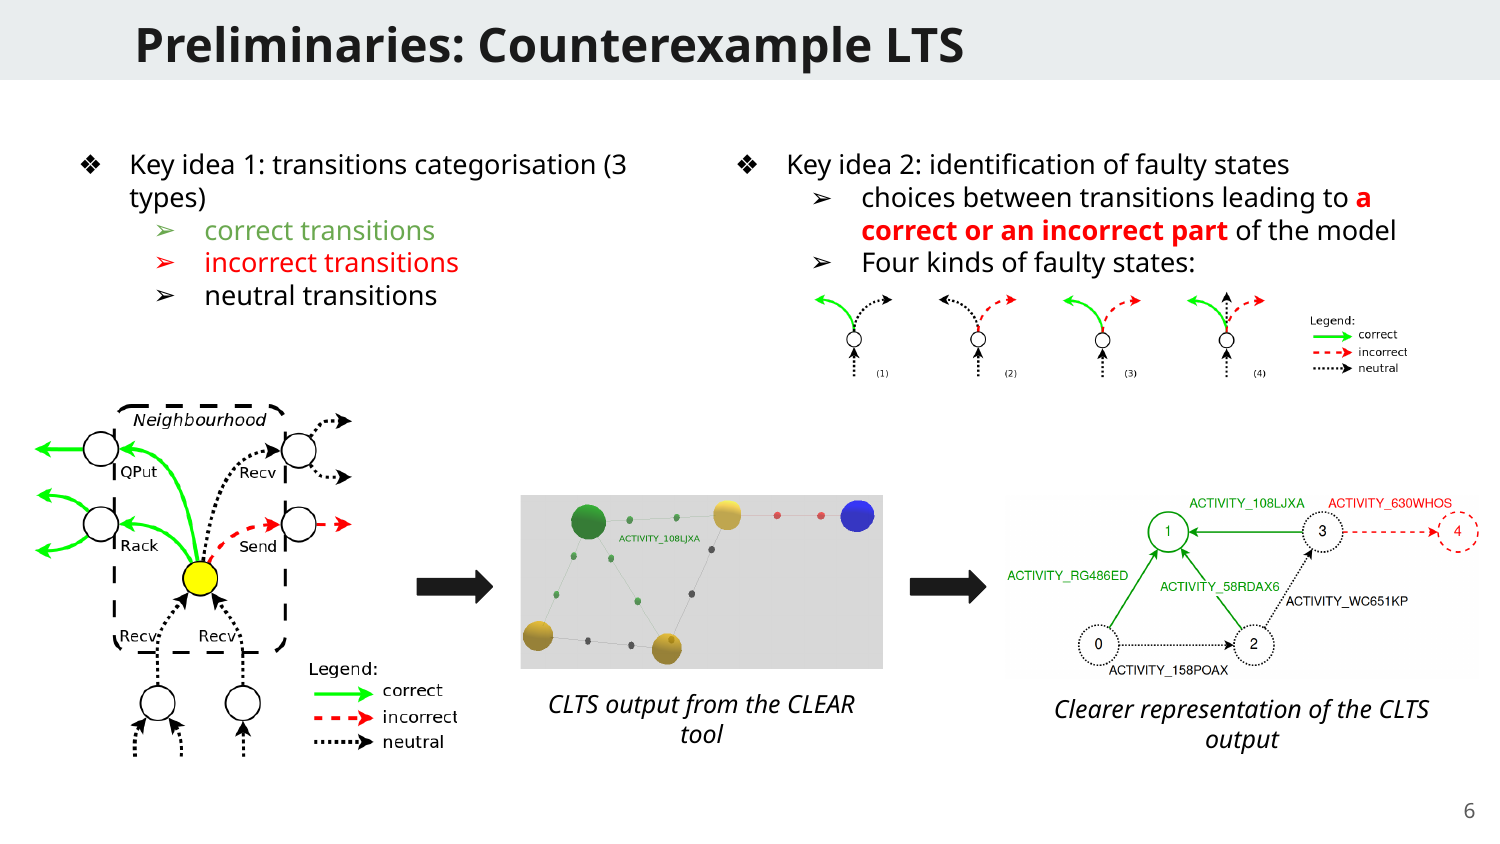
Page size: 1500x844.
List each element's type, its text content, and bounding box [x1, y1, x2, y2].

picture [21, 404, 457, 769]
text_box [417, 570, 493, 603]
picture [814, 289, 1407, 378]
text_box [910, 570, 986, 603]
picture [520, 495, 883, 669]
slide_number <numéro> [1400, 779, 1491, 844]
text_box Key idea 2: identification of faulty states choices between transitions leading to a correct or an incorrect part of the model Four kinds of faulty states: [696, 132, 1473, 293]
picture [1005, 495, 1479, 678]
title Preliminaries: Counterexample LTS [119, 0, 1381, 88]
text_box Clearer representation of the CLTS output [1005, 678, 1479, 769]
text_box CLTS output from the CLEAR tool [510, 673, 893, 764]
text_box Key idea 1: transitions categorisation (3 types) correct transitions incorrect transitions neutral transitions [39, 132, 714, 326]
